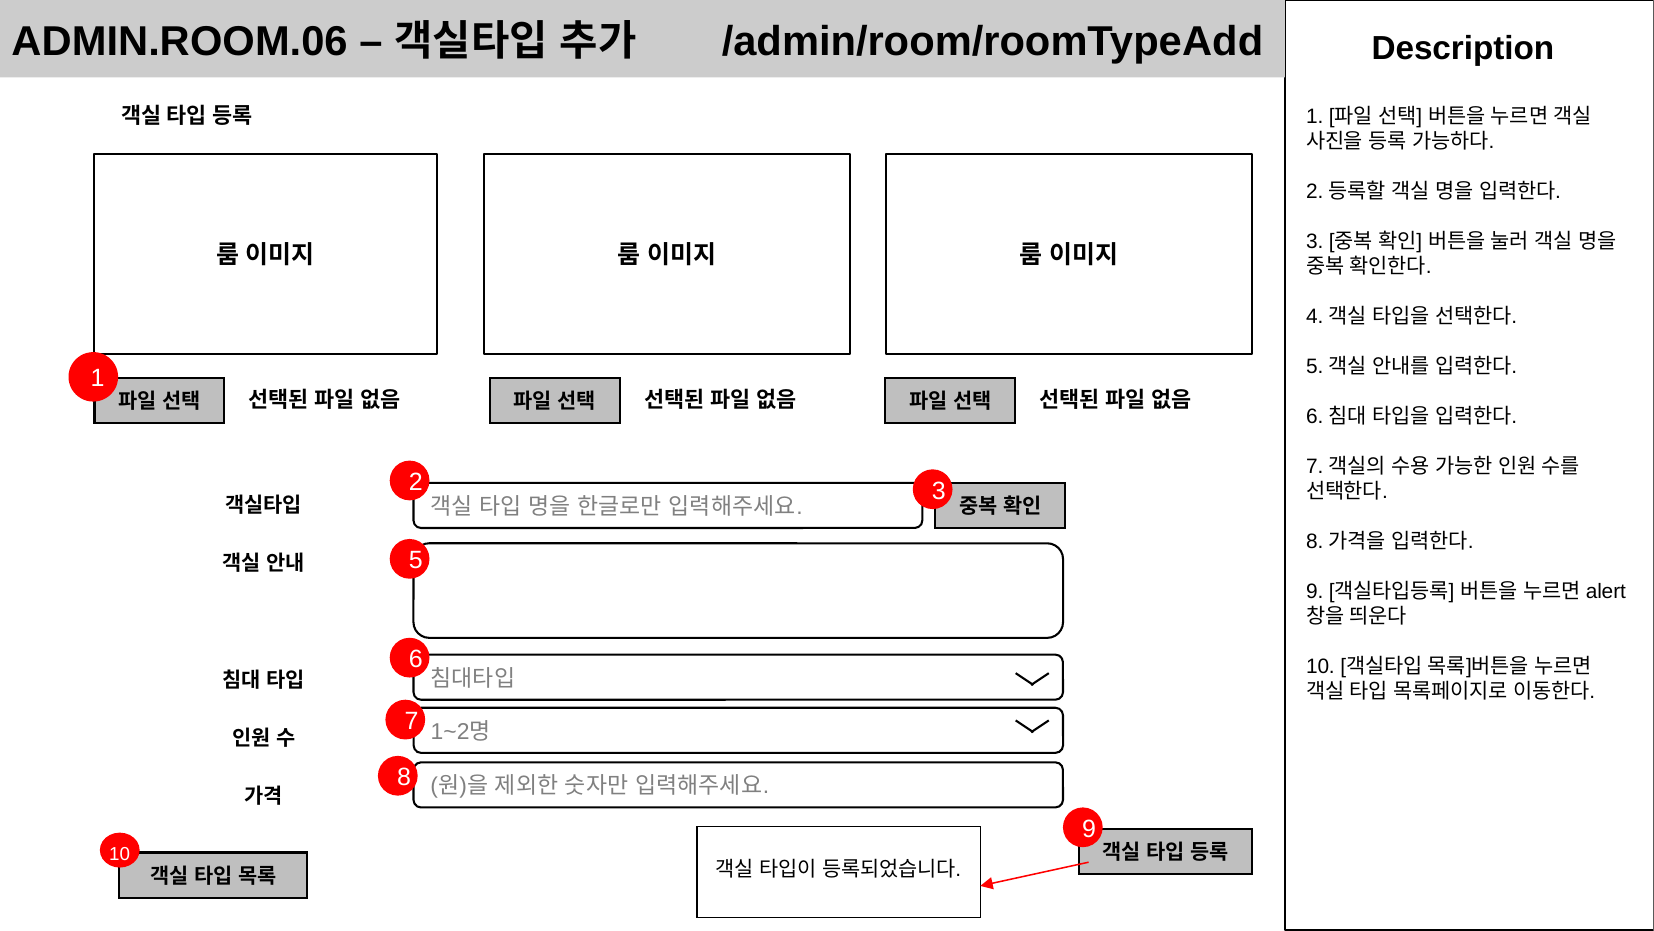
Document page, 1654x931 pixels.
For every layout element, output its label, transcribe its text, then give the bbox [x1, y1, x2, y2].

text_box 2 [389, 460, 430, 501]
text_box 6 [389, 637, 430, 678]
table_cell [1056, 545, 1136, 602]
table_cell [381, 604, 1136, 660]
text_box 침대타입 [413, 654, 1063, 700]
table_cell 객실 안내 [146, 544, 381, 603]
table_cell [381, 662, 1136, 718]
table_cell 침대 타입 [146, 661, 381, 719]
text_box (원)을 제외한 숫자만 입력해주세요. [413, 762, 1063, 808]
text_box 객실 타입 목록 [119, 852, 308, 898]
text_box 룸 이미지 [885, 153, 1252, 355]
text_box 5 [389, 538, 430, 579]
text_box 선택된 파일 없음 [1025, 377, 1240, 419]
text_box 1 [68, 352, 119, 402]
table_cell [381, 778, 1136, 835]
text_box 객실 타입 명을 한글로만 입력해주세요. [413, 482, 923, 529]
text_box 8 [377, 755, 418, 796]
text_box 7 [385, 699, 426, 740]
text_box 객실 타입 등록 [106, 94, 321, 135]
table_header [381, 487, 1136, 544]
text_box 룸 이미지 [93, 153, 438, 355]
text_box Description [1291, 18, 1635, 78]
text_box 파일 선택 [94, 377, 225, 423]
text_box 1~2명 [413, 707, 1064, 753]
text_box 10 [94, 834, 148, 867]
table_cell 가격 [146, 777, 381, 836]
text_box ADMIN.ROOM.06 – 객실타입 추가 /admin/room/roomTypeAdd [0, 0, 1285, 78]
text_box 선택된 파일 없음 [629, 377, 844, 419]
text_box 룸 이미지 [484, 153, 851, 355]
text_box 선택된 파일 없음 [234, 377, 449, 419]
text_box 중복 확인 [935, 482, 1066, 528]
table_header 객실 타입이 등록되었습니다. [698, 827, 980, 917]
table_header 객실타입 [146, 486, 381, 544]
table_cell 인원 수 [146, 719, 381, 777]
text_box 3 [912, 469, 953, 510]
table_cell [146, 603, 381, 661]
text_box [413, 543, 1064, 638]
text_box 파일 선택 [885, 377, 1016, 423]
text_box [1285, 0, 1654, 930]
text_box 9 [1062, 807, 1103, 848]
table_cell [381, 545, 413, 602]
table_cell [381, 720, 1136, 777]
text_box 파일 선택 [489, 377, 620, 423]
text_box 객실 타입 등록 [1079, 828, 1252, 874]
text_box 1. [파일 선택] 버튼을 누르면 객실 사진을 등록 가능하다. 2. 등록할 객실 명을 입력한다. 3. [중복 확인] 버튼을 눌러 객실 명을 중복 확인한다. 4. 객실 타입을 선택한다. 5. 객실 안내를 입력한다. 6. 침대 타입을 입력한다. 7. 객실의 수용 가능한 인원 수를 선택한다. 8. 가격을 입력한다. 9. [객실타입등록] 버튼을 누르면 alert 창을 띄운다 10. [객실타입 목록]버튼을 누르면 객실 타입 목록페이지로 이동한다. [1291, 95, 1641, 931]
